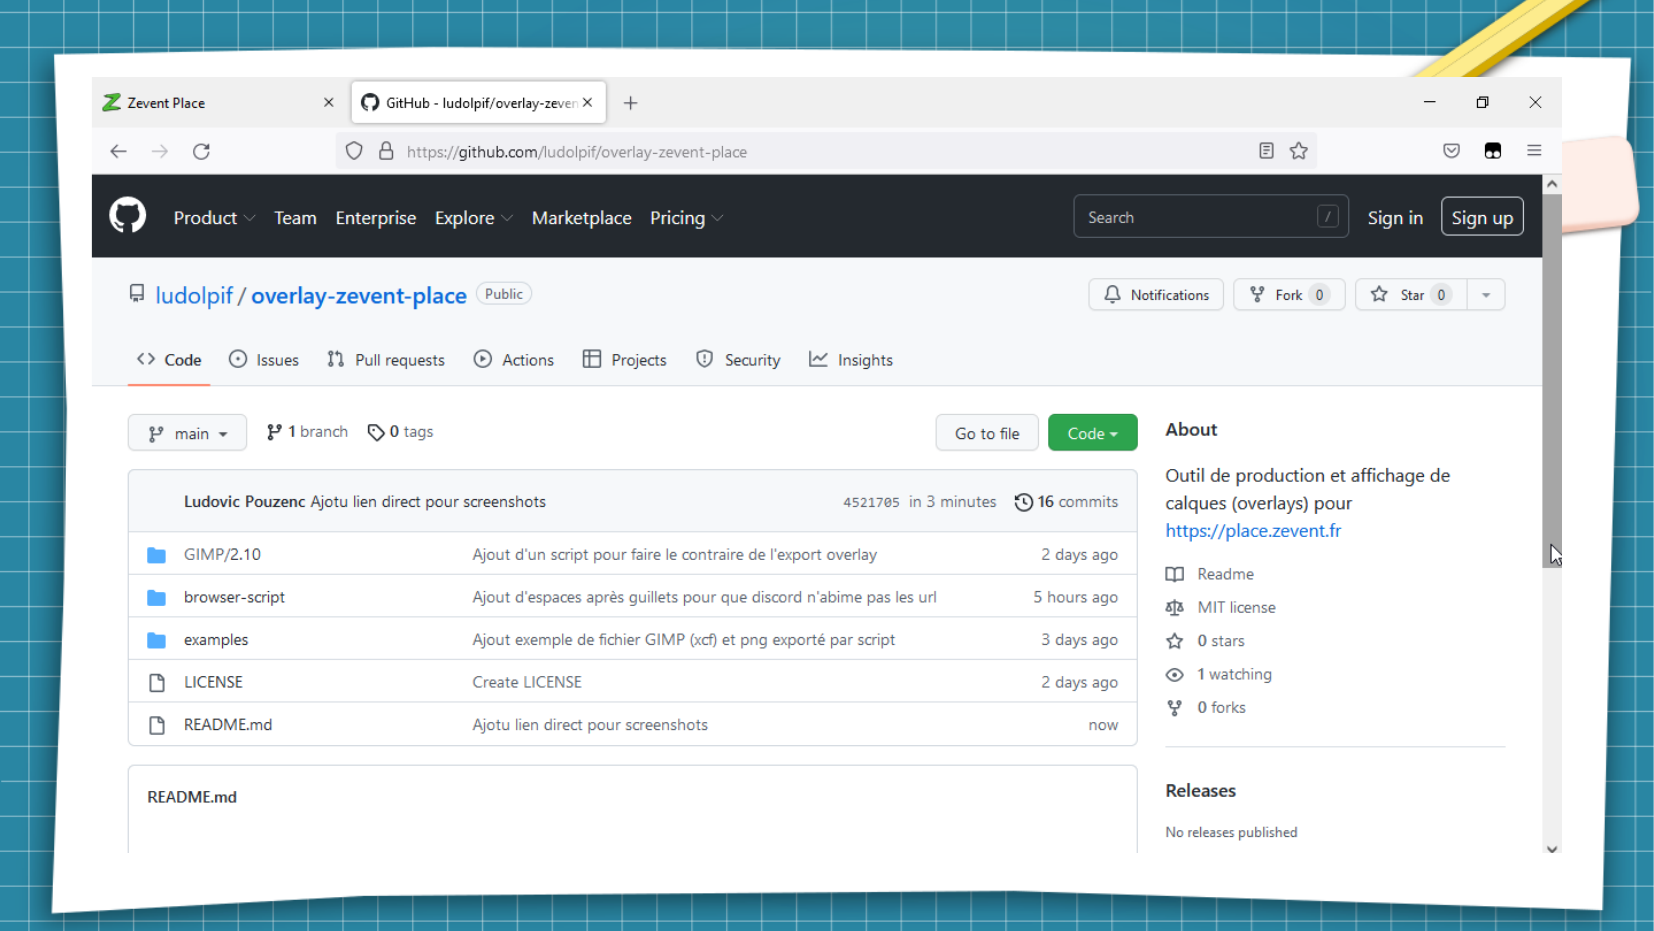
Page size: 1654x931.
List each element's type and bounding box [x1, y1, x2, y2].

picture [91, 77, 1562, 853]
